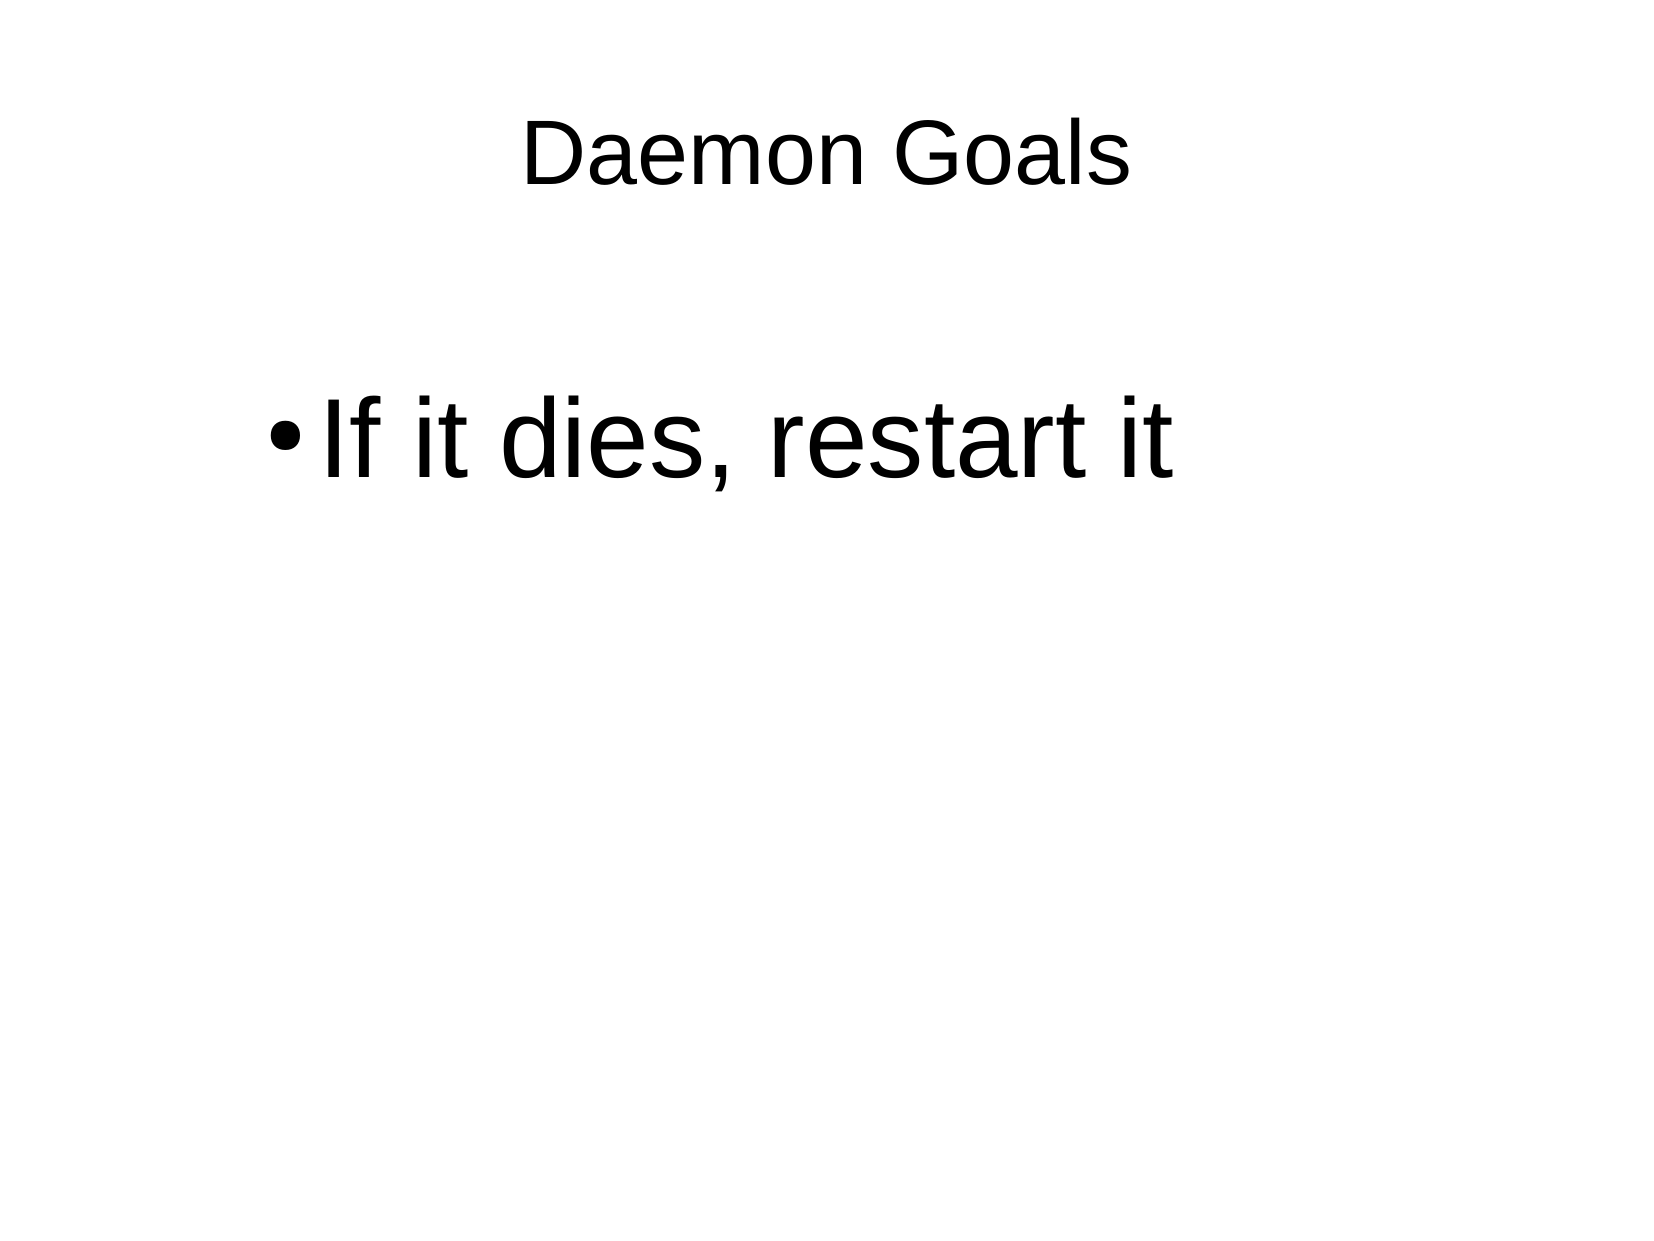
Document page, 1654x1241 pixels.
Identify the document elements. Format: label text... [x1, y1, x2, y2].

title Daemon Goals [82, 49, 1571, 257]
list If it dies, restart it [247, 375, 1441, 871]
